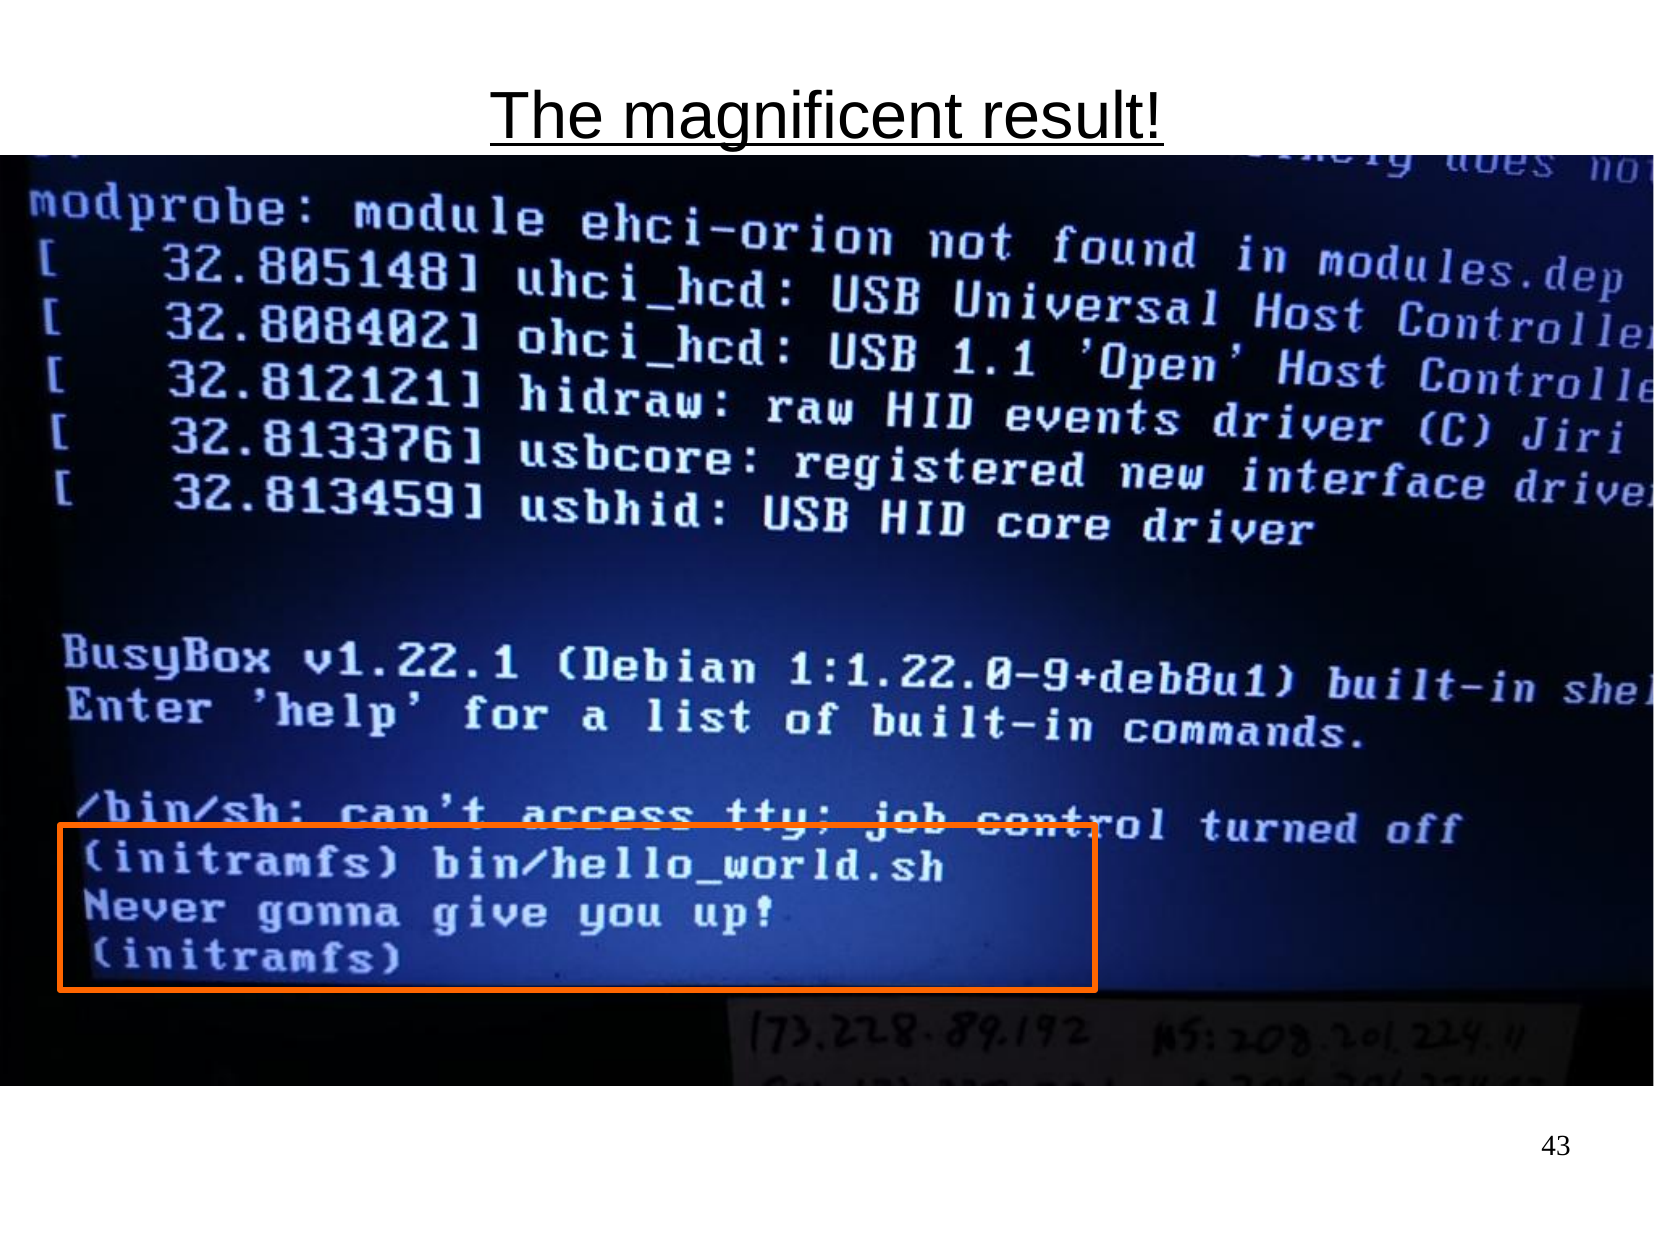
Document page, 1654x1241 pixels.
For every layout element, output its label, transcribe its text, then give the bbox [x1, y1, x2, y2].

title The magnificent result! [82, 49, 1571, 155]
picture [0, 155, 1654, 1086]
